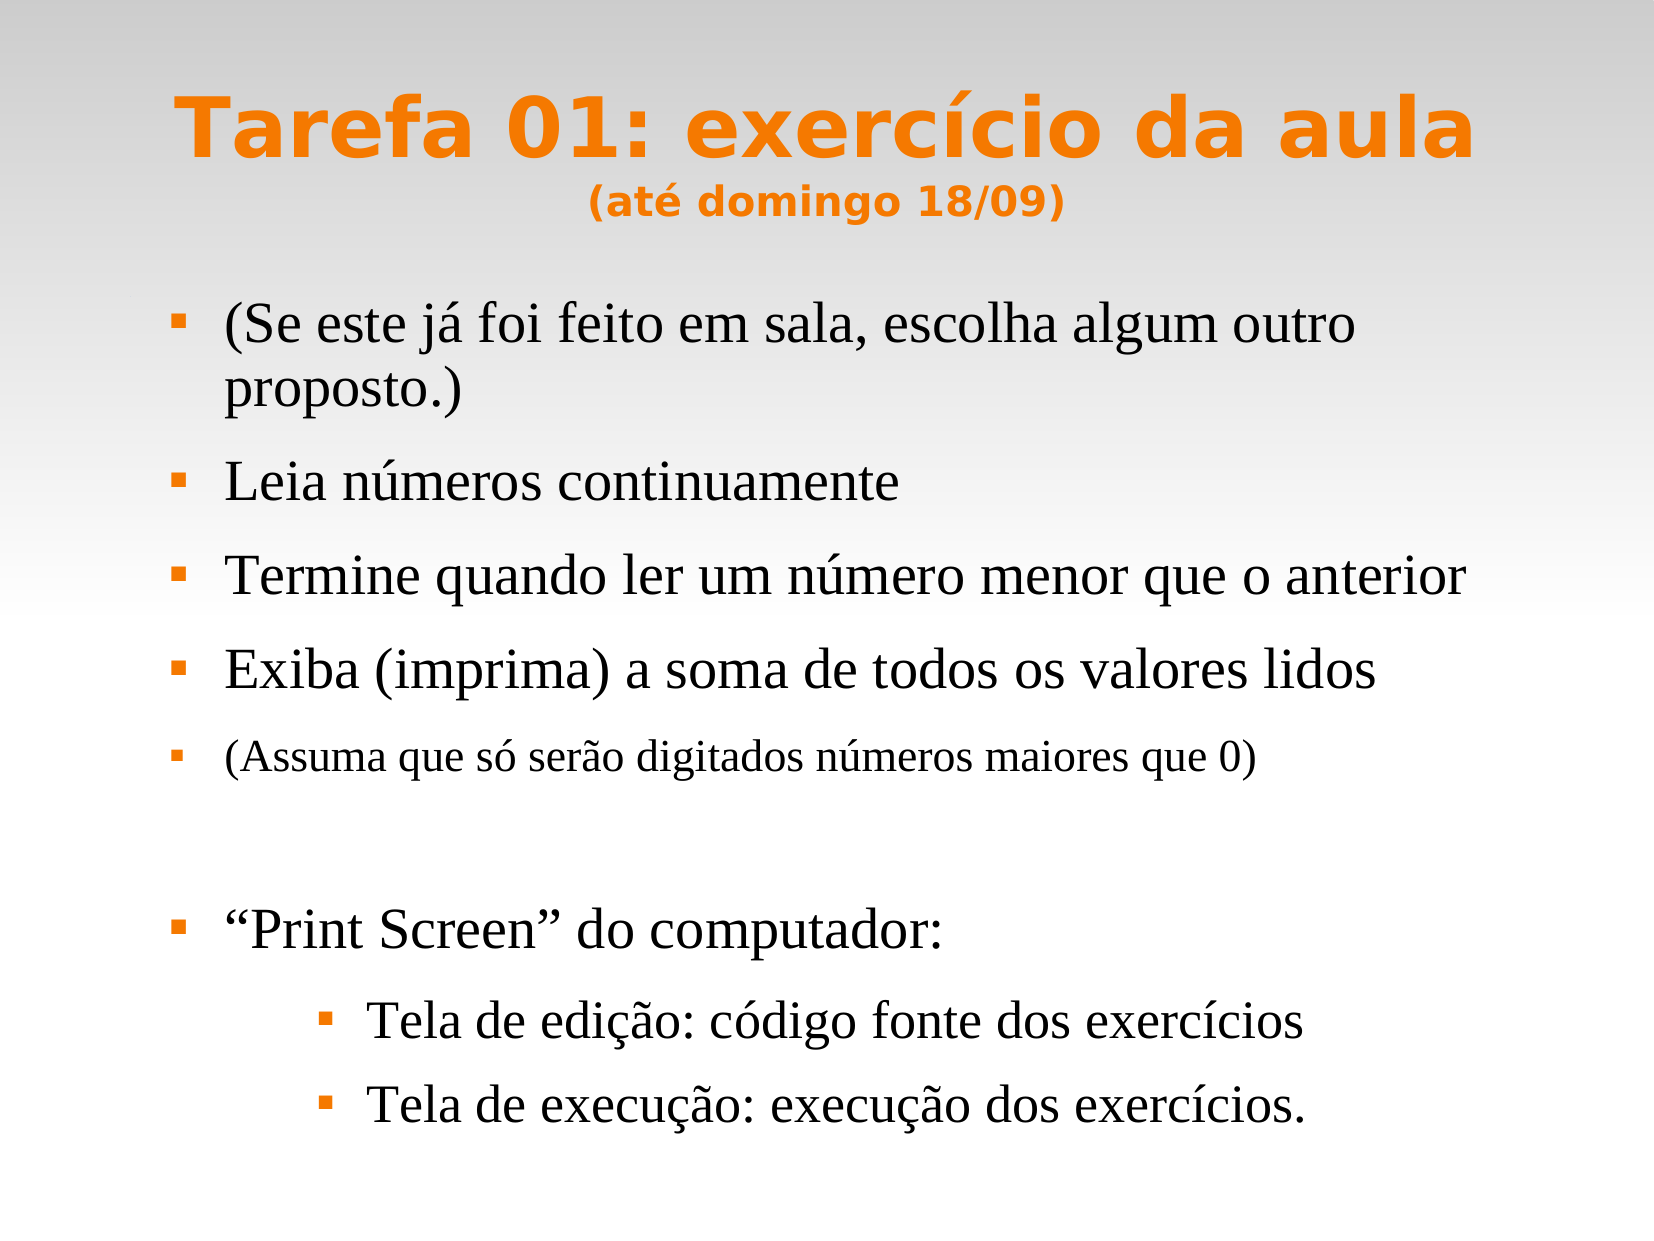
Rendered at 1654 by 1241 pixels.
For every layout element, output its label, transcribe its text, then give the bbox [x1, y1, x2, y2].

list (Se este já foi feito em sala, escolha algum outro proposto.) Leia números continuamente Termine quando ler um número menor que o anterior Exiba (imprima) a soma de todos os valores lidos (Assuma que só serão digitados números maiores que 0) “Print Screen” do computador: Tela de edição: código fonte dos exercícios Tela de execução: execução dos exercícios. [82, 290, 1571, 1191]
title Tarefa 01: exercício da aula (até domingo 18/09) [82, 49, 1571, 257]
